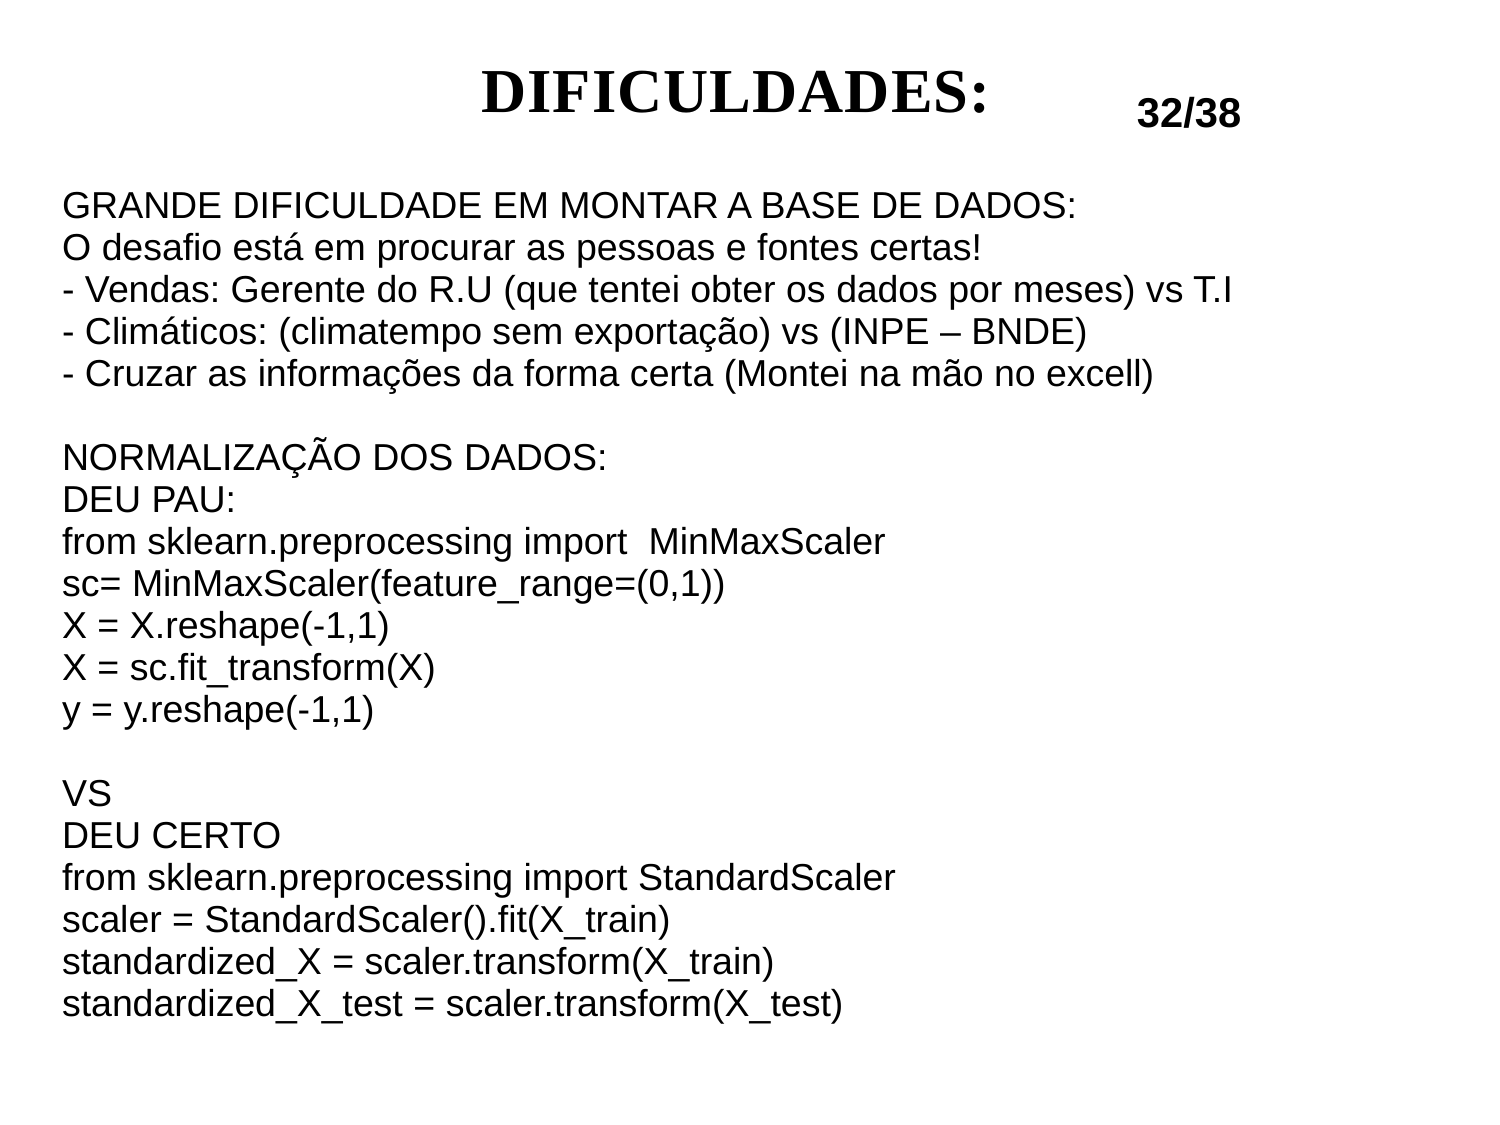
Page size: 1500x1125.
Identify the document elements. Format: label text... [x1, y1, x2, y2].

text_box DIFICULDADES: [466, 49, 1034, 134]
text_box 32/38 [1122, 82, 1335, 144]
text_box GRANDE DIFICULDADE EM MONTAR A BASE DE DADOS: O desafio está em procurar as pessoas e fontes certas! - Vendas: Gerente do R.U (que tentei obter os dados por meses) vs T.I - Climáticos: (climatempo sem exportação) vs (INPE – BNDE) - Cruzar as informações da forma certa (Montei na mão no excell) NORMALIZAÇÃO DOS DADOS: DEU PAU: from sklearn.preprocessing import MinMaxScaler sc= MinMaxScaler(feature_range=(0,1)) X = X.reshape(-1,1) X = sc.fit_transform(X) y = y.reshape(-1,1) VS DEU CERTO from sklearn.preprocessing import StandardScaler scaler = StandardScaler().fit(X_train) standardized_X = scaler.transform(X_train) standardized_X_test = scaler.transform(X_test) [47, 177, 1453, 1032]
